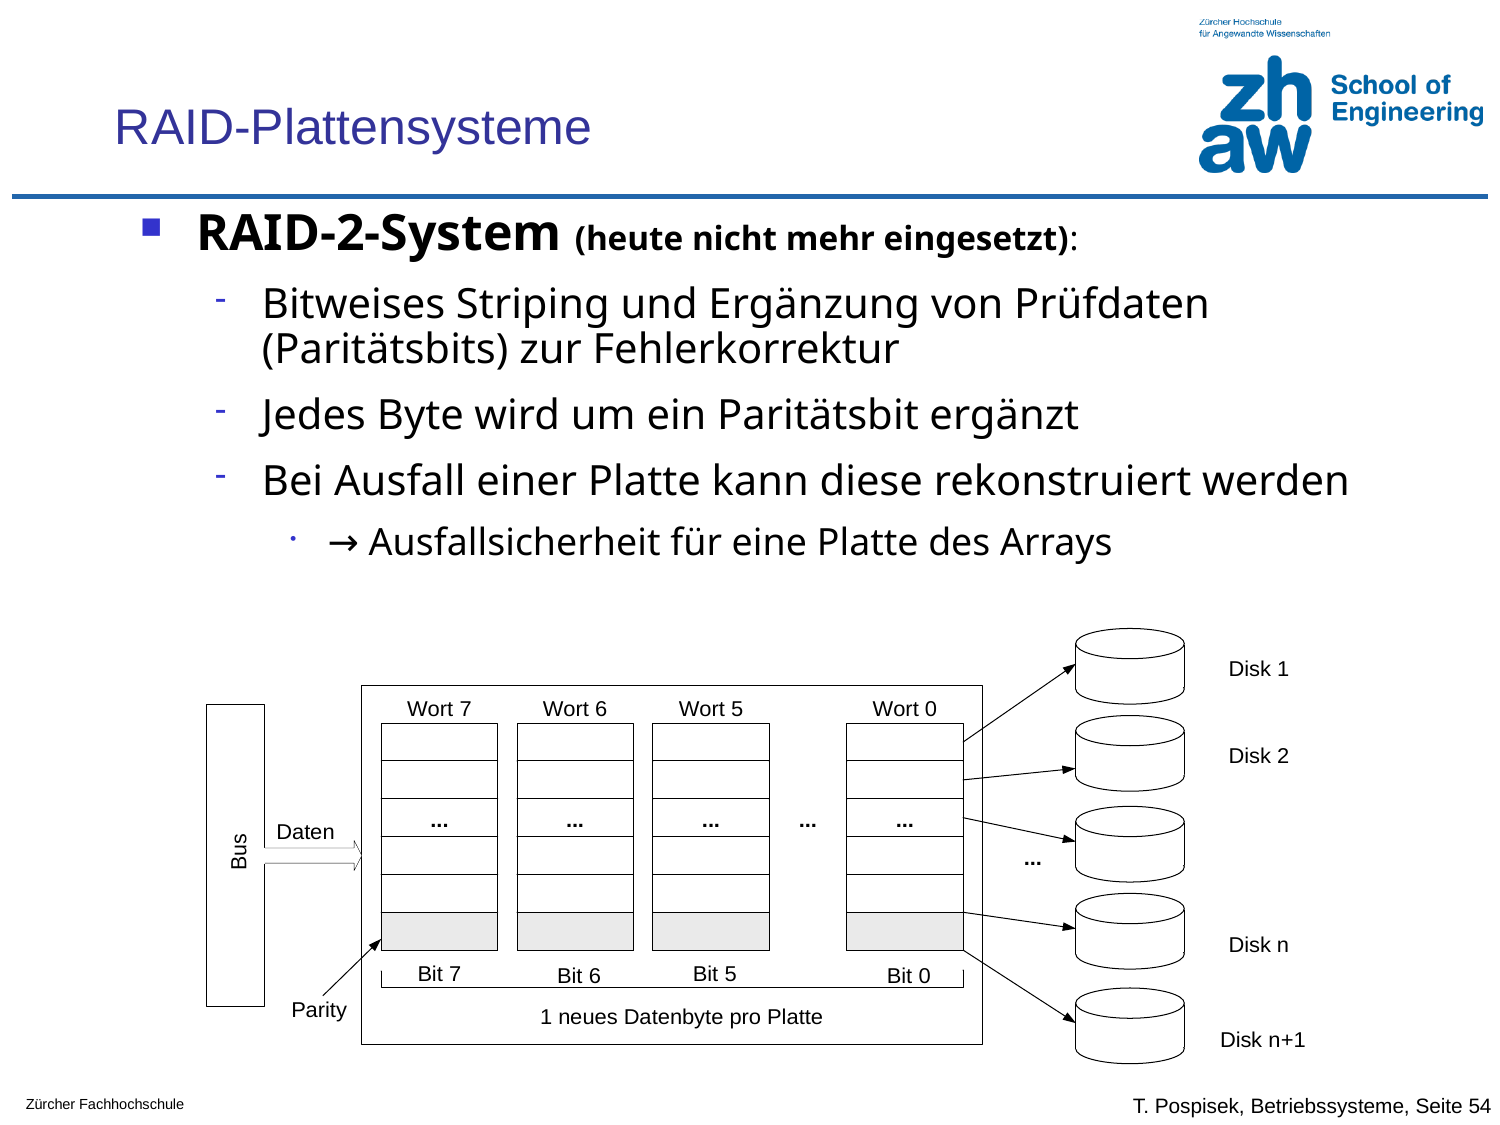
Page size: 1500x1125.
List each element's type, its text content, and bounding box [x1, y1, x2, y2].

title RAID-Plattensysteme [99, 50, 1379, 163]
list RAID-2-System (heute nicht mehr eingesetzt): Bitweises Striping und Ergänzung von Prüfdaten (Paritätsbits) zur Fehlerkorrektur Jedes Byte wird um ein Paritätsbit ergänzt Bei Ausfall einer Platte kann diese rekonstruiert werden → Ausfallsicherheit für eine Platte des Arrays [125, 200, 1375, 563]
picture [183, 625, 1406, 1082]
picture [1199, 19, 1483, 173]
